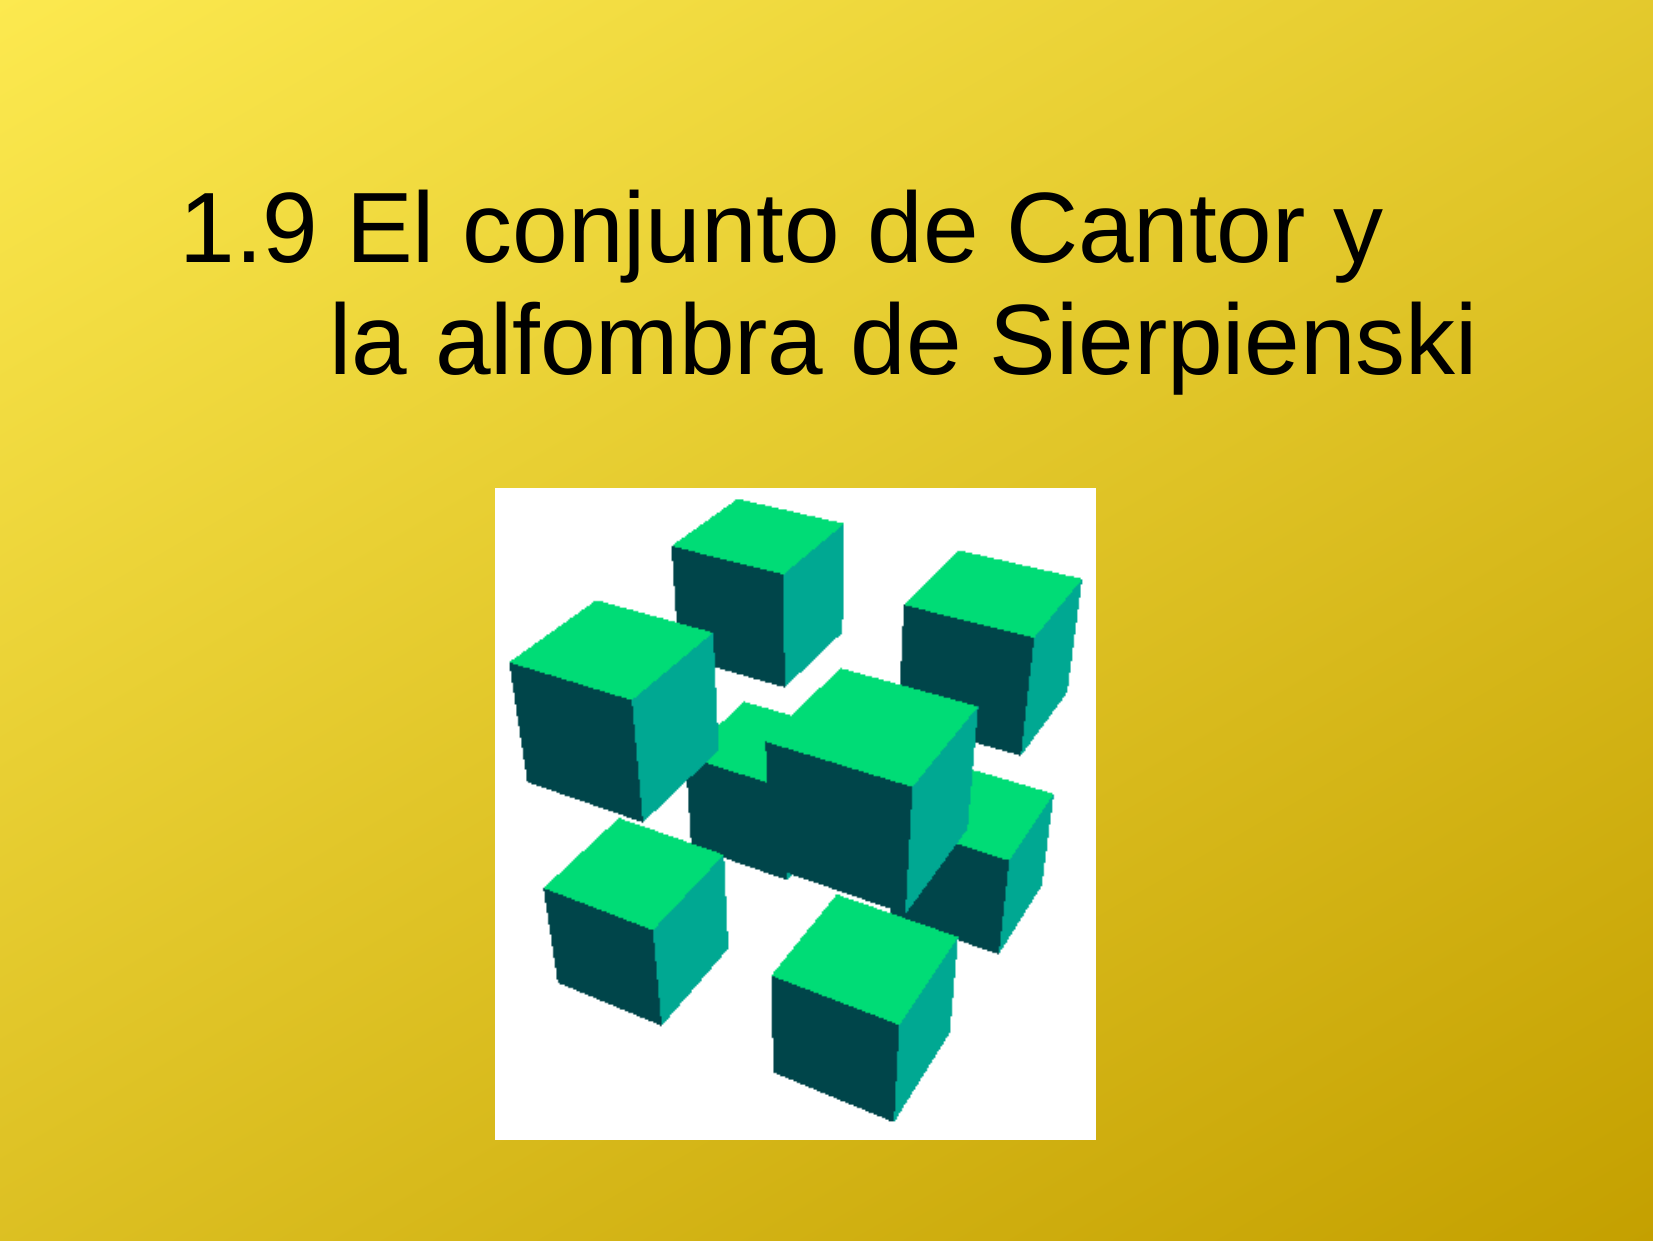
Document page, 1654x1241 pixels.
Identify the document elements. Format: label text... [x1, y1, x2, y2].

text_box 1.9 El conjunto de Cantor y la alfombra de Sierpienski [165, 165, 1494, 404]
picture [495, 488, 1096, 1141]
